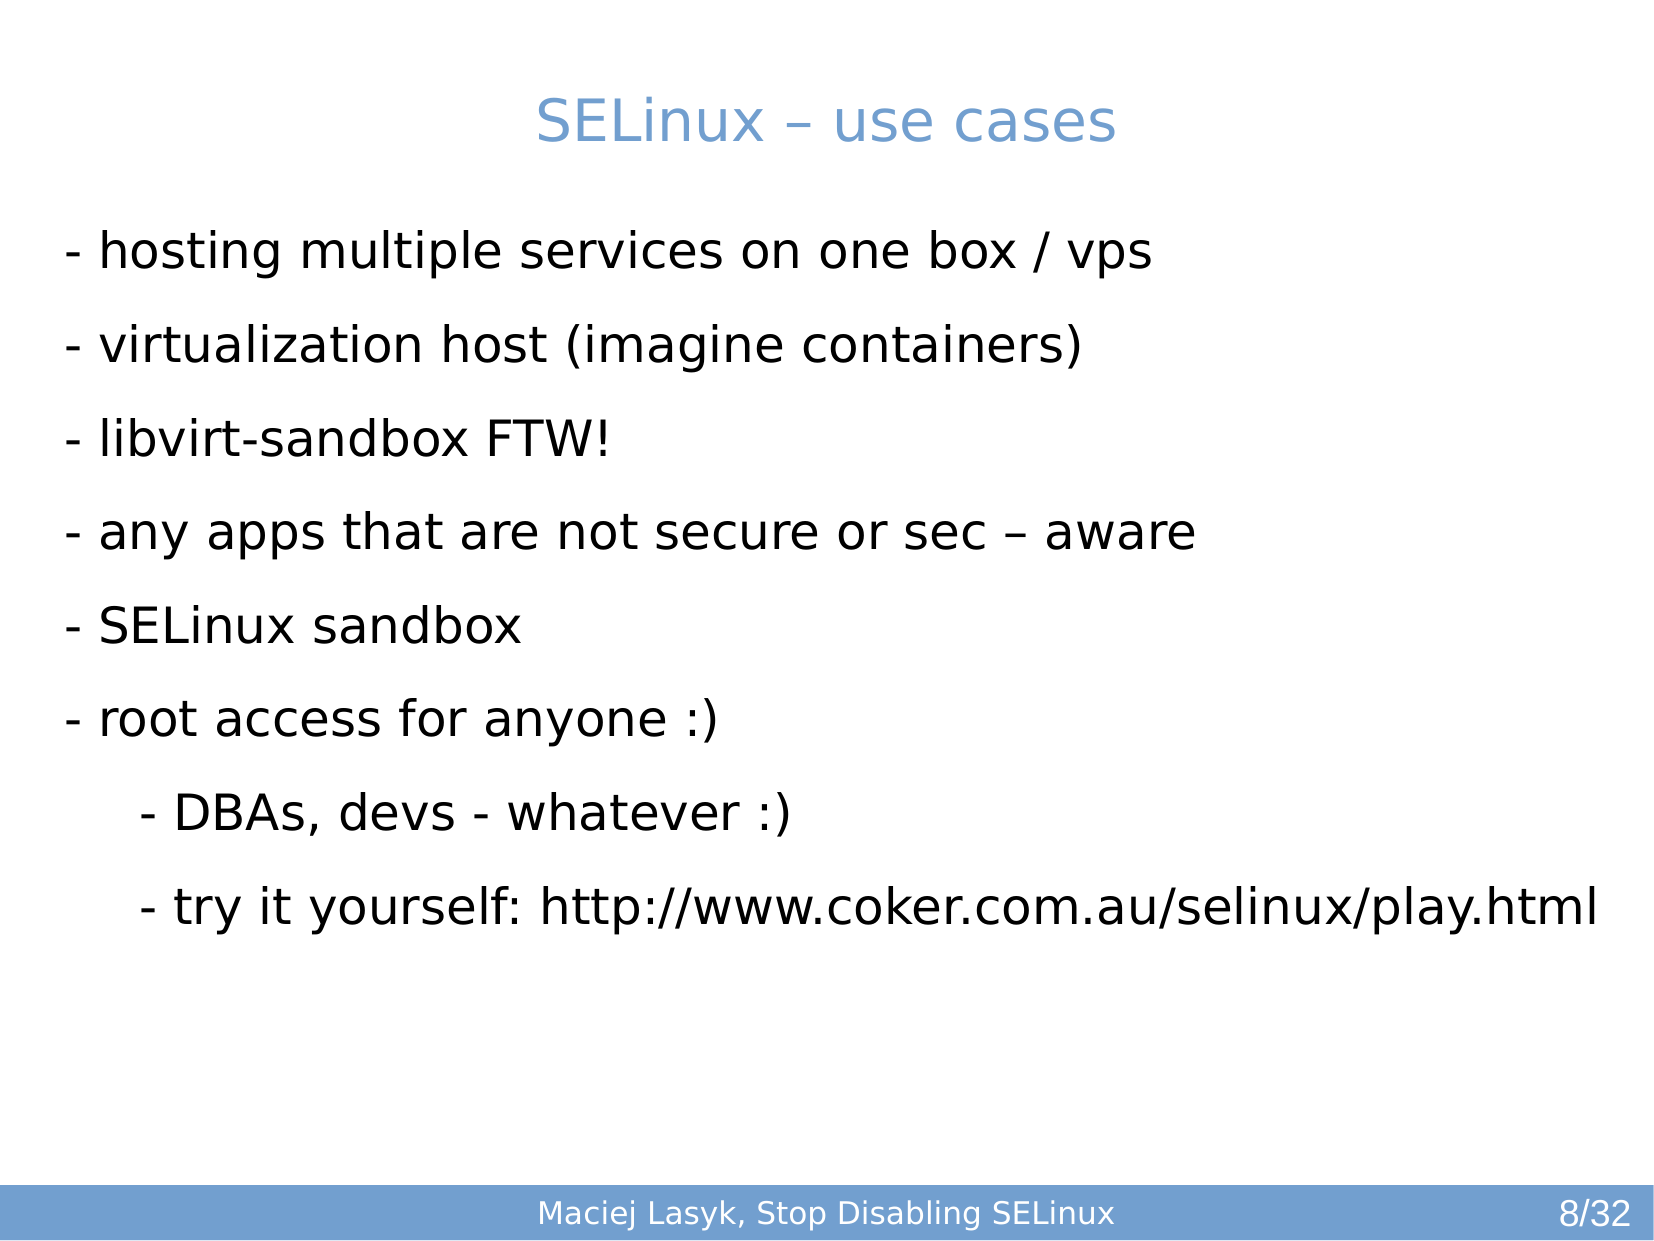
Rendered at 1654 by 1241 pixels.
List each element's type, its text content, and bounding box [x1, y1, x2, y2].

text_box Maciej Lasyk, Stop Disabling SELinux [522, 1188, 1132, 1240]
text_box [1647, 1185, 1654, 1241]
text_box [0, 1185, 1533, 1241]
text_box SELinux – use cases [520, 79, 1133, 163]
text_box - hosting multiple services on one box / vps - virtualization host (imagine containers) - libvirt-sandbox FTW! - any apps that are not secure or sec – aware - SELinux sandbox - root access for anyone :) - DBAs, devs - whatever :) - try it yourself: http://www.coker.com.au/selinux/play.html [49, 214, 1615, 944]
text_box 8/32 [1533, 1185, 1647, 1241]
